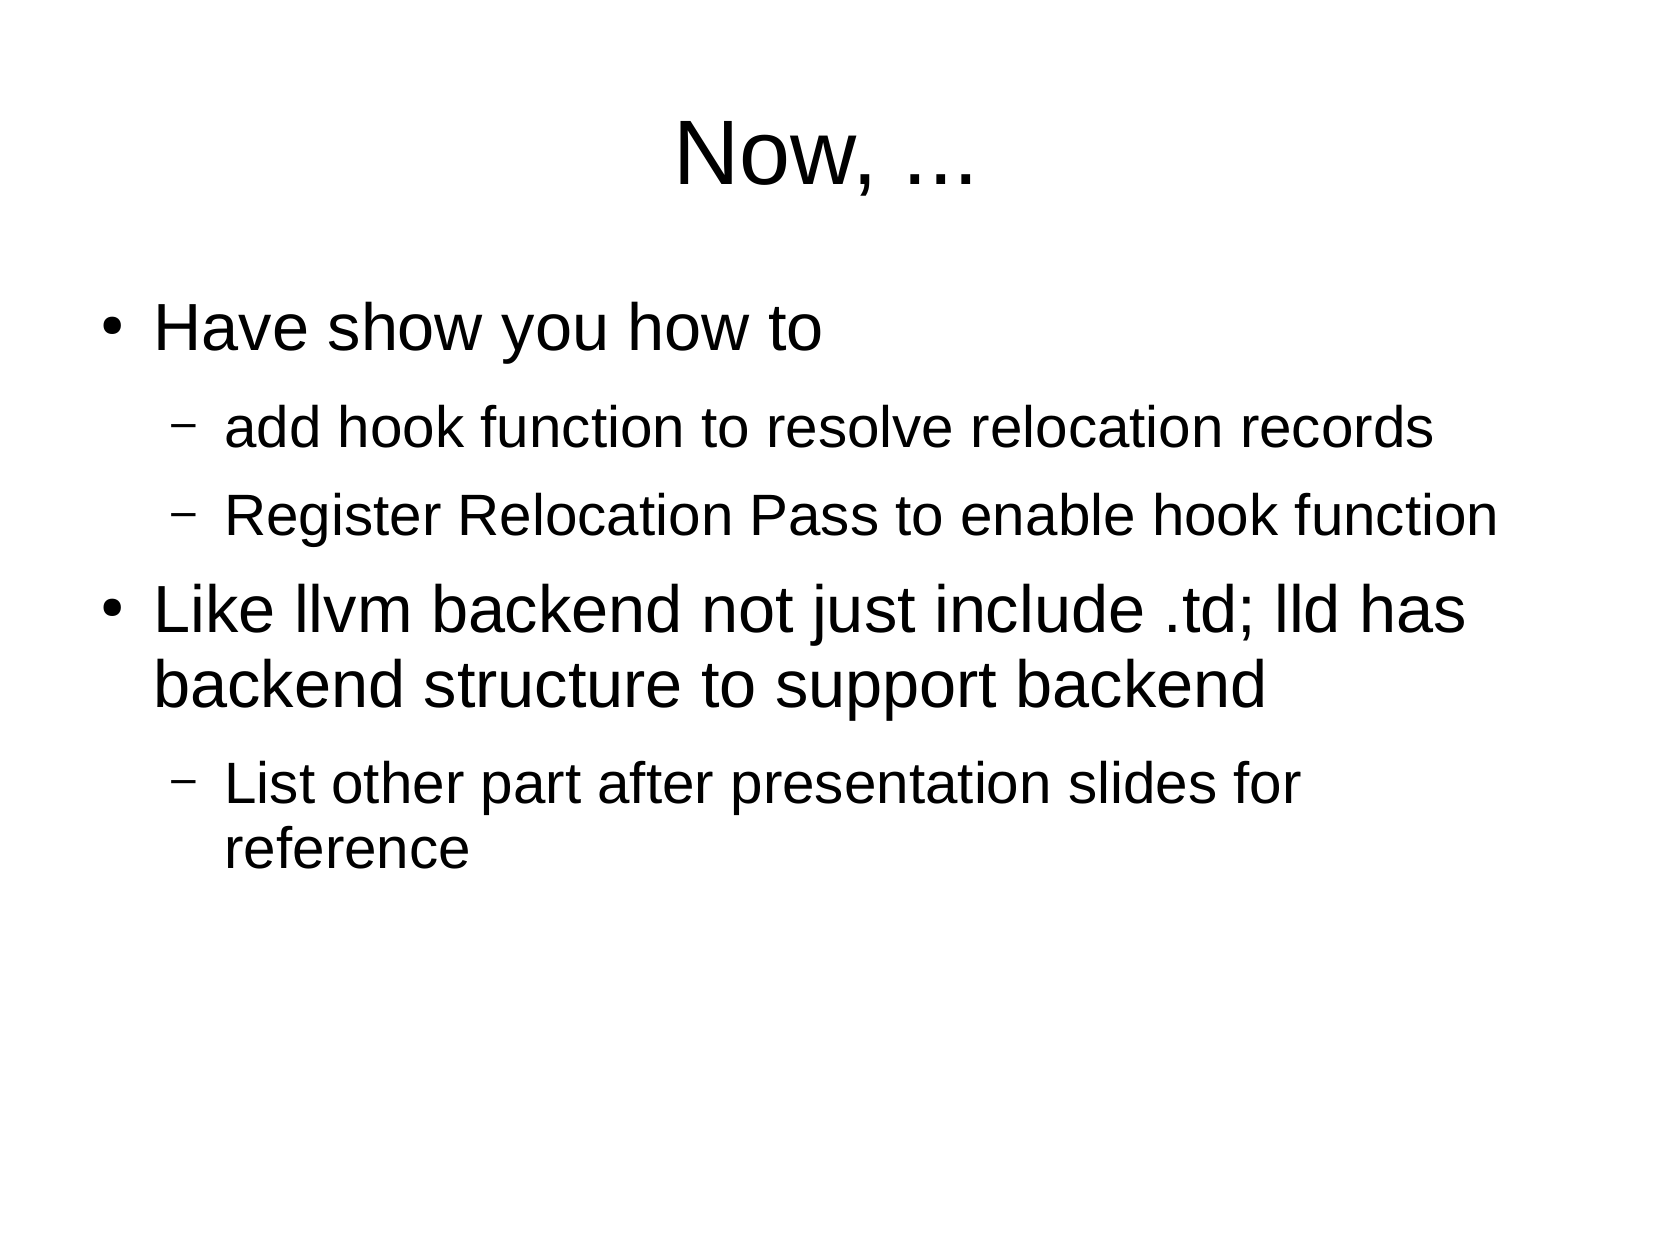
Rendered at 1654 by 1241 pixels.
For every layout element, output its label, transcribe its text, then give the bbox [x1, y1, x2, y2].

list Have show you how to add hook function to resolve relocation records Register Relocation Pass to enable hook function Like llvm backend not just include .td; lld has backend structure to support backend List other part after presentation slides for reference [82, 290, 1538, 1010]
title Now, ... [82, 49, 1571, 257]
